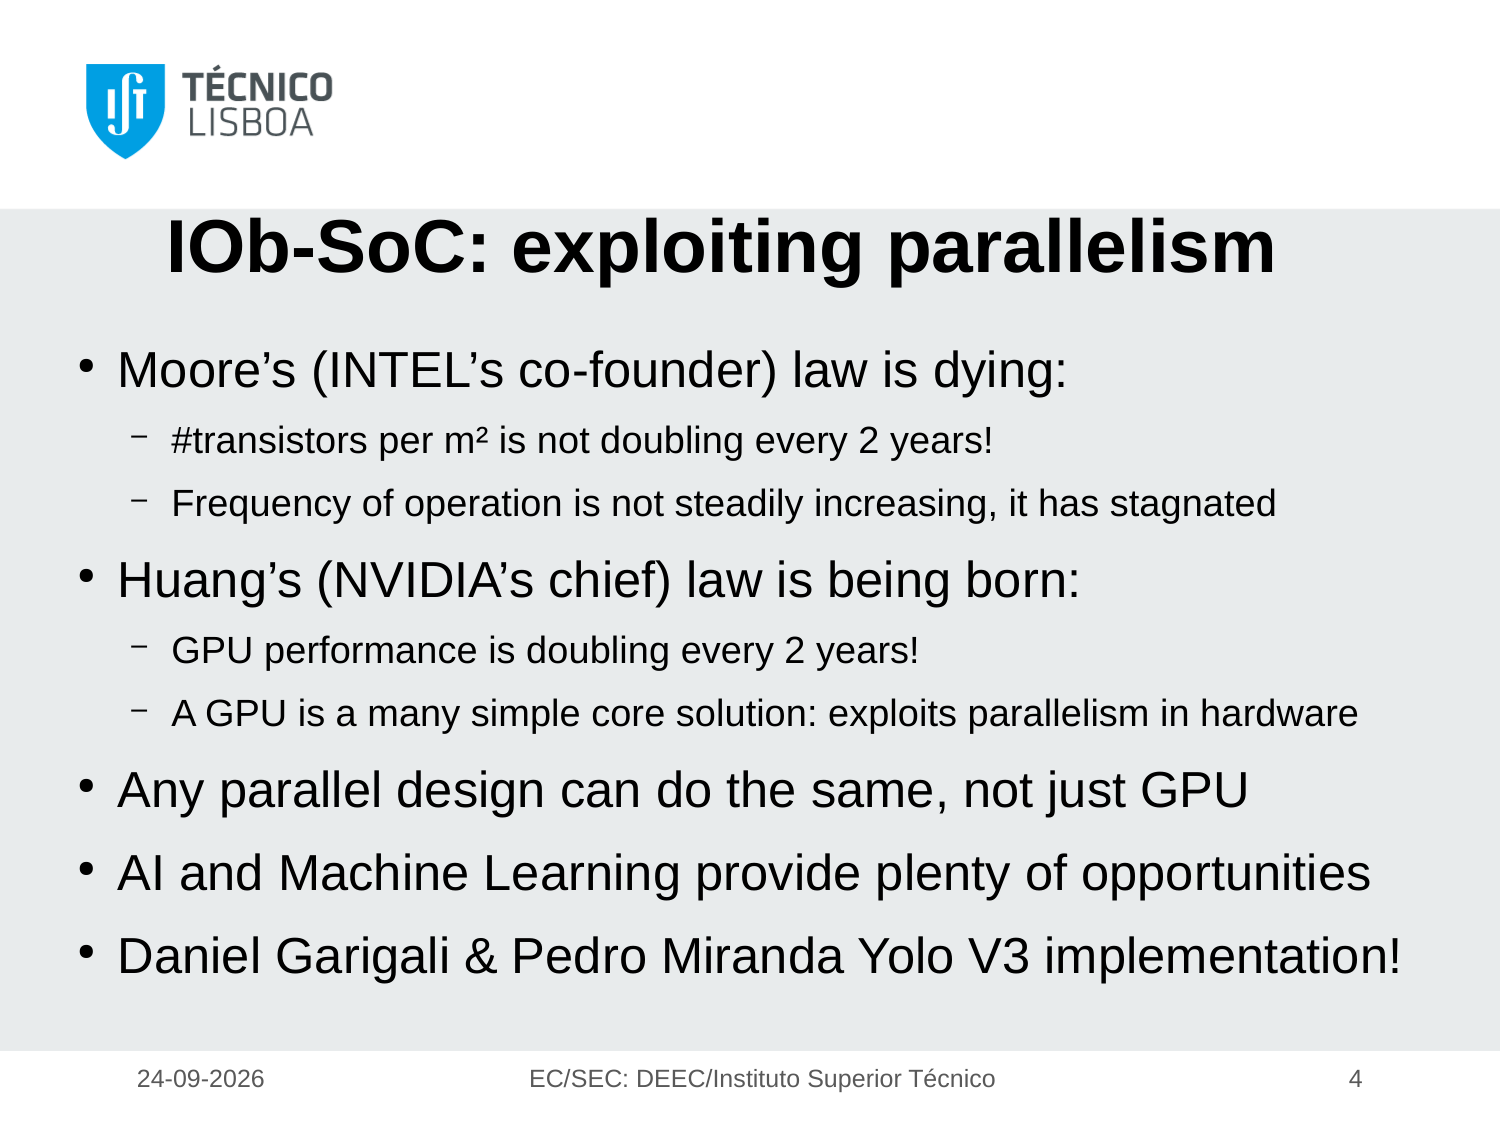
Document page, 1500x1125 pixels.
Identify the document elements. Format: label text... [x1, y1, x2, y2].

slide_number 09-10-2020 [121, 1052, 425, 1103]
list Moore’s (INTEL’s co-founder) law is dying: #transistors per m² is not doubling every 2 years! Frequency of operation is not steadily increasing, it has stagnated Huang’s (NVIDIA’s chief) law is being born: GPU performance is doubling every 2 years! A GPU is a many simple core solution: exploits parallelism in hardware Any parallel design can do the same, not just GPU AI and Machine Learning provide plenty of opportunities Daniel Garigali & Pedro Miranda Yolo V3 implementation! [63, 336, 1477, 999]
picture [0, 0, 1500, 1125]
title IOb-SoC: exploiting parallelism [151, 171, 1408, 314]
footer EC/SEC: DEEC/Instituto Superior Técnico [512, 1052, 1021, 1103]
slide_number 9 [1077, 1052, 1378, 1103]
